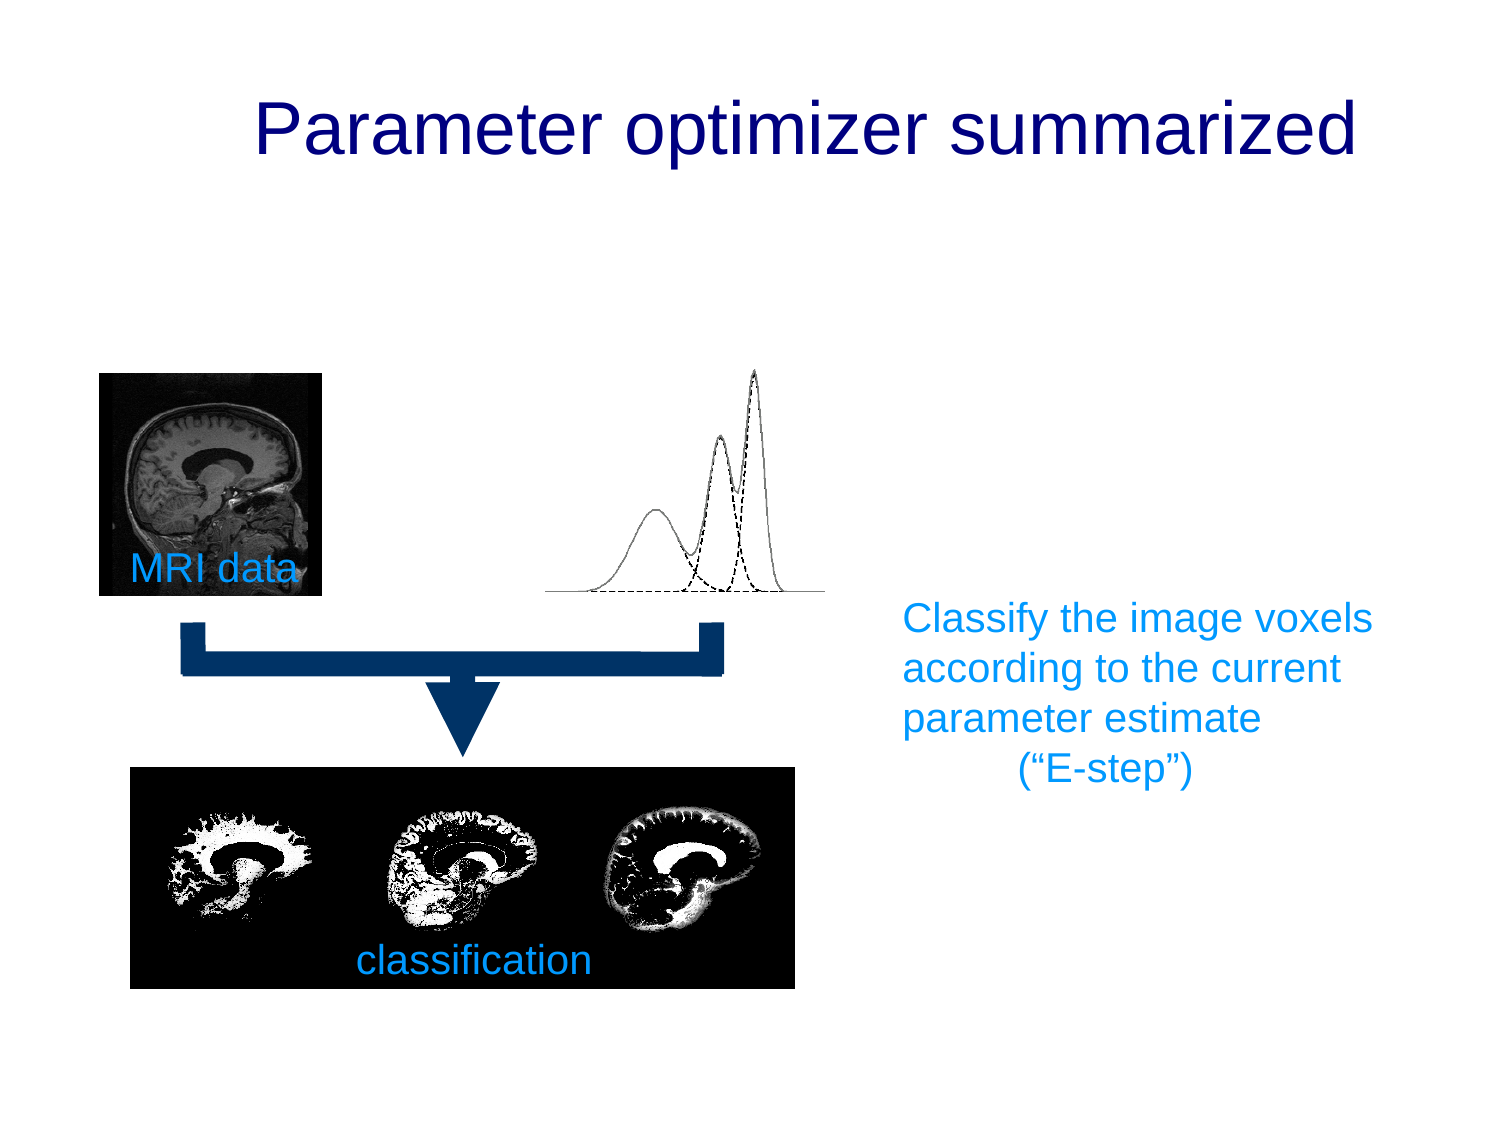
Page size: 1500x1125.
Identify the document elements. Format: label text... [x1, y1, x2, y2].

text_box MRI data [129, 545, 300, 592]
title Parameter optimizer summarized [149, 65, 1463, 179]
text_box classification [355, 937, 594, 985]
picture [545, 369, 825, 592]
picture [130, 767, 795, 989]
picture [99, 373, 322, 596]
text_box Classify the image voxels according to the current parameter estimate (“E-step”) [887, 582, 1413, 849]
